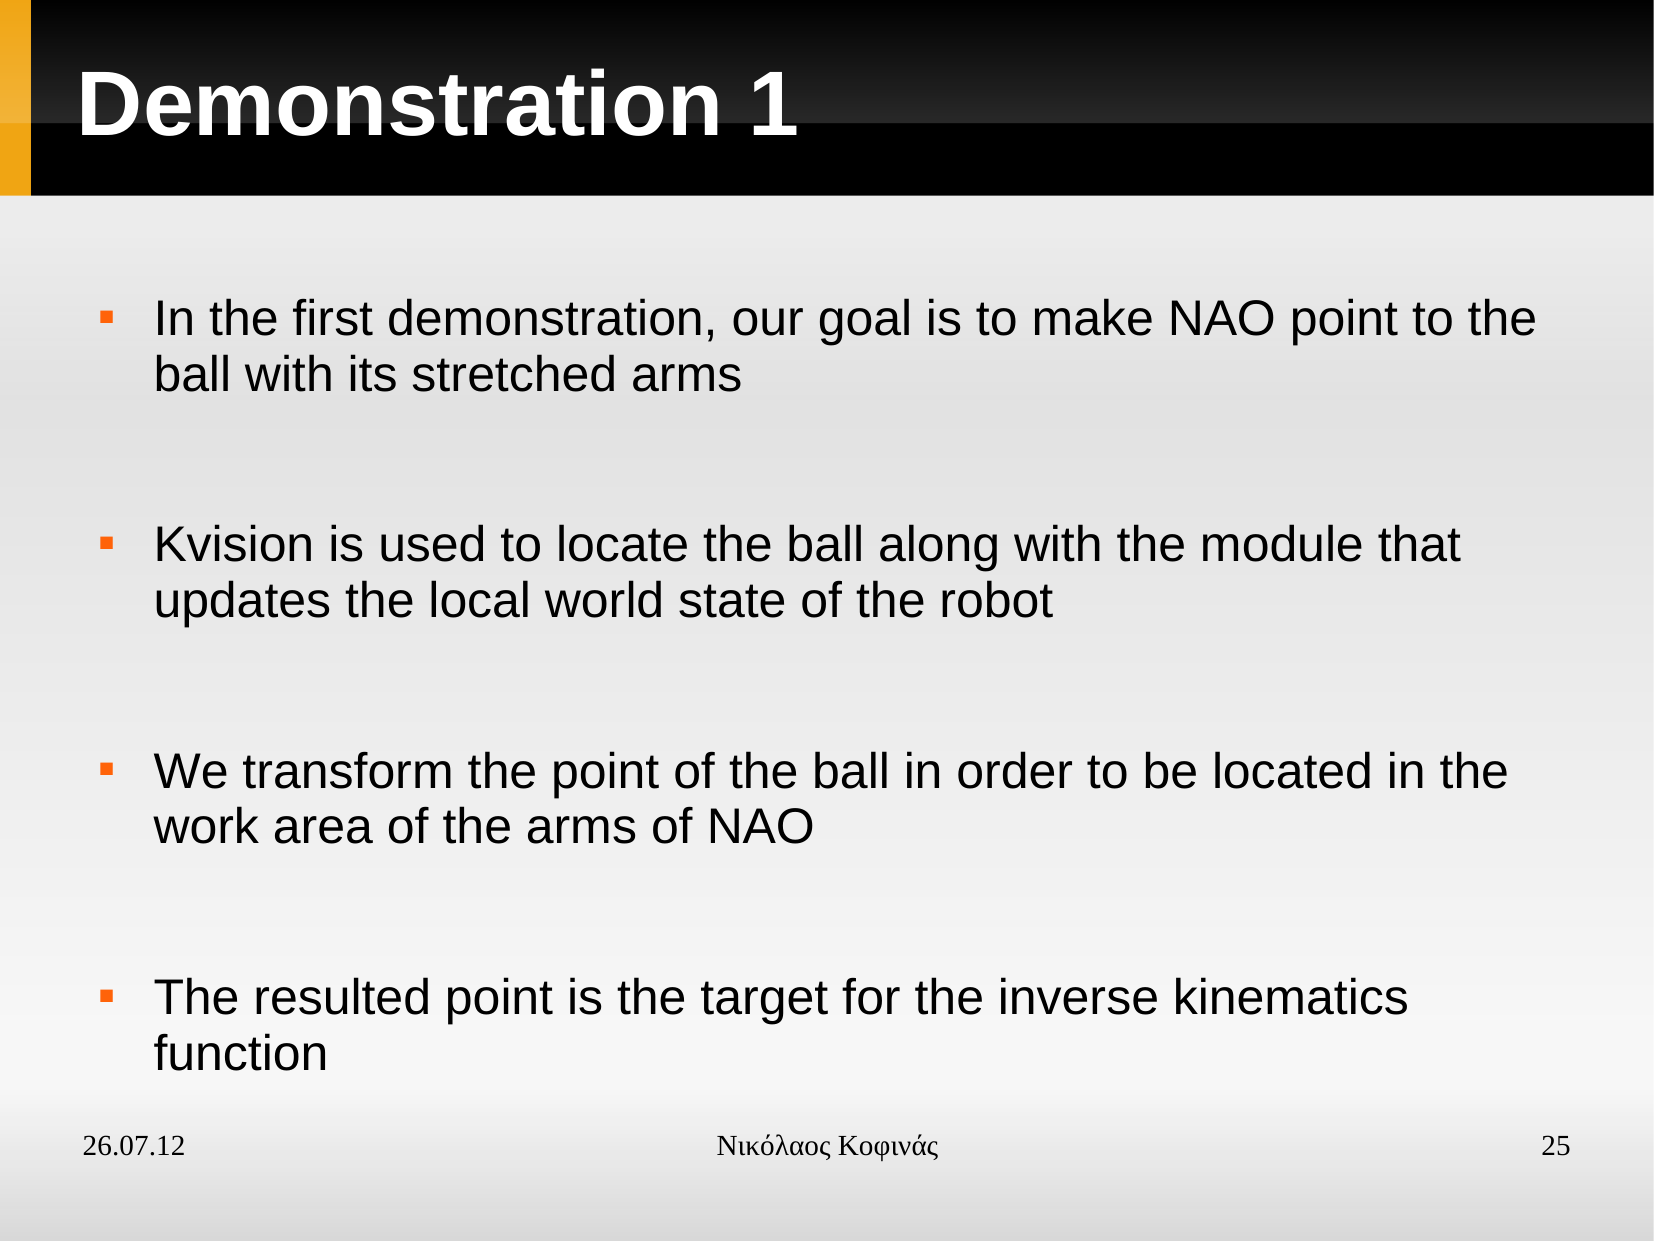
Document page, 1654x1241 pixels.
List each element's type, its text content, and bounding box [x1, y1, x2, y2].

title Demonstration 1 [76, 0, 1565, 208]
list In the first demonstration, our goal is to make NAO point to the ball with its stretched arms Kvision is used to locate the ball along with the module that updates the local world state of the robot We transform the point of the ball in order to be located in the work area of the arms of NAO The resulted point is the target for the inverse kinematics function [82, 290, 1571, 1109]
picture [0, 0, 1654, 1241]
